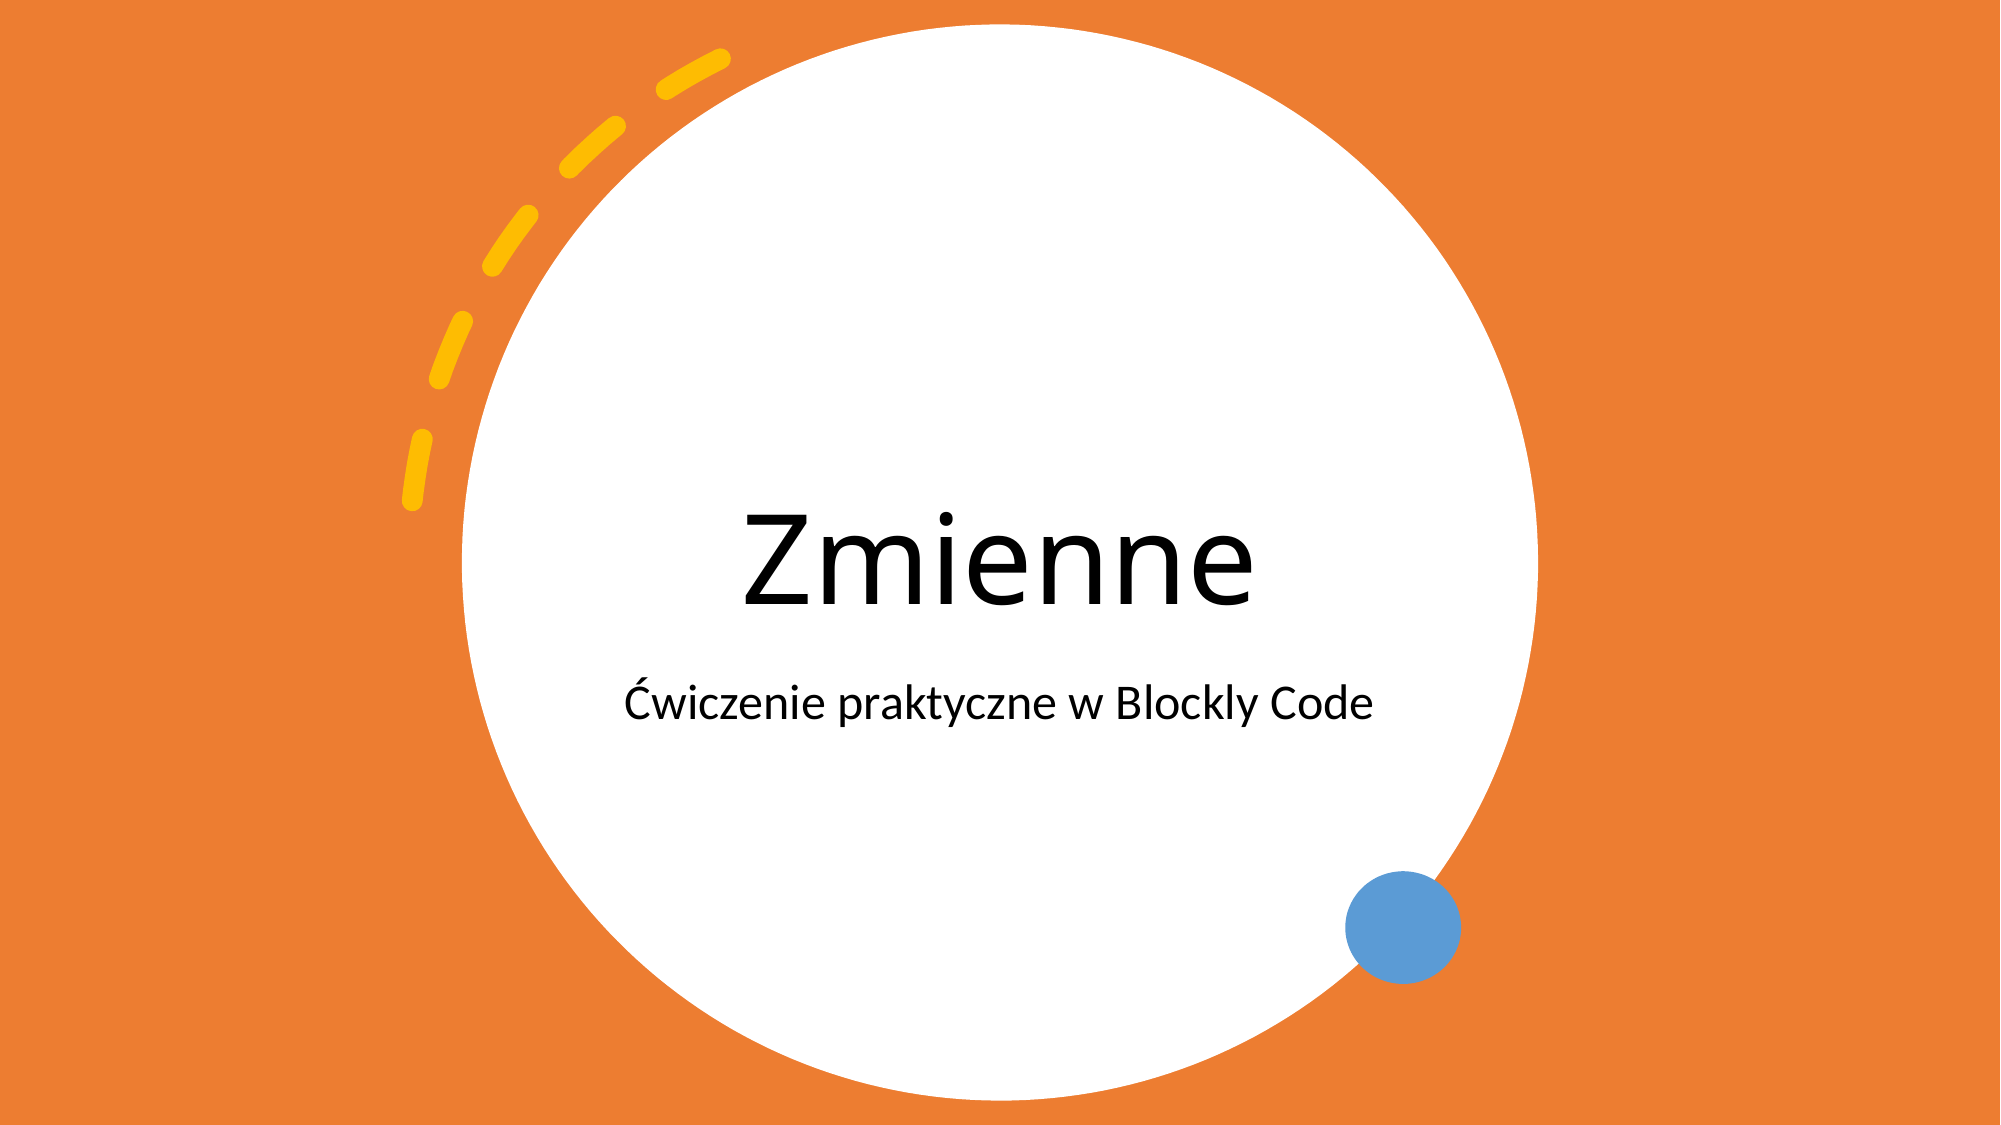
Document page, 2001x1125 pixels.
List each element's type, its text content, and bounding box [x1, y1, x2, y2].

subtitle Ćwiczenie praktyczne w Blockly Code [543, 668, 1457, 921]
title Zmienne [543, 226, 1457, 639]
text_box [0, 0, 2000, 1125]
